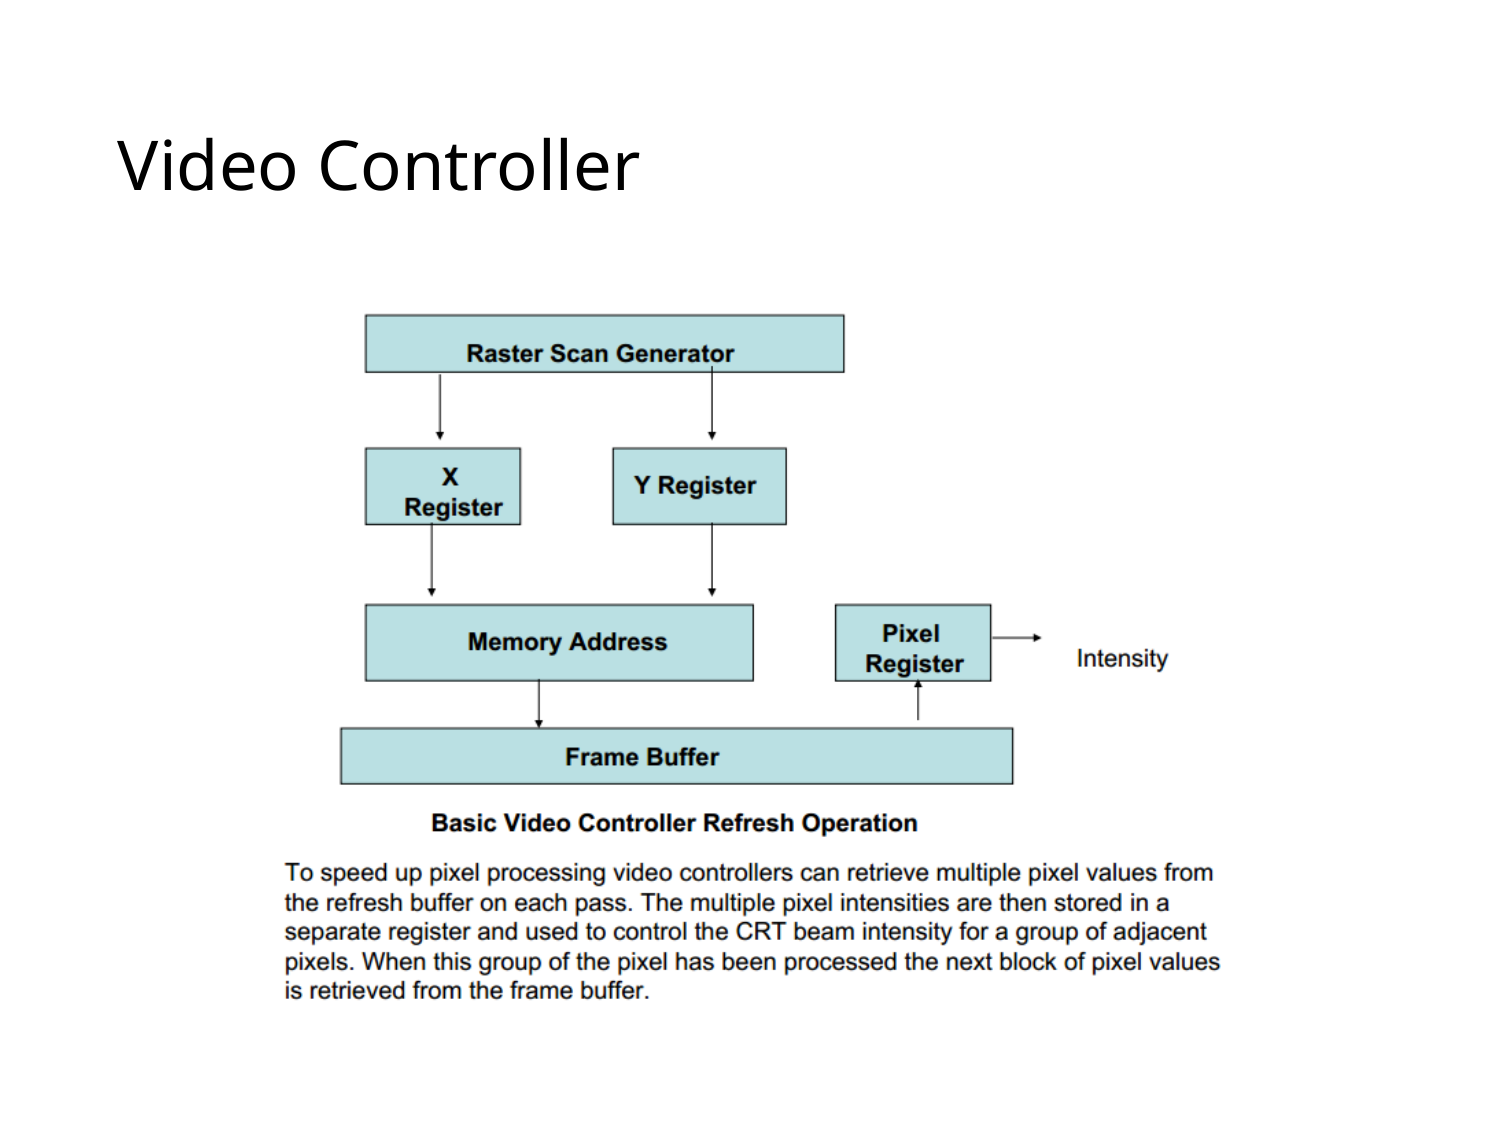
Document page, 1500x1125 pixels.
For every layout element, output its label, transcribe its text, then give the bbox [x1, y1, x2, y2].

picture [267, 299, 1233, 1014]
title Video Controller [103, 59, 1397, 278]
